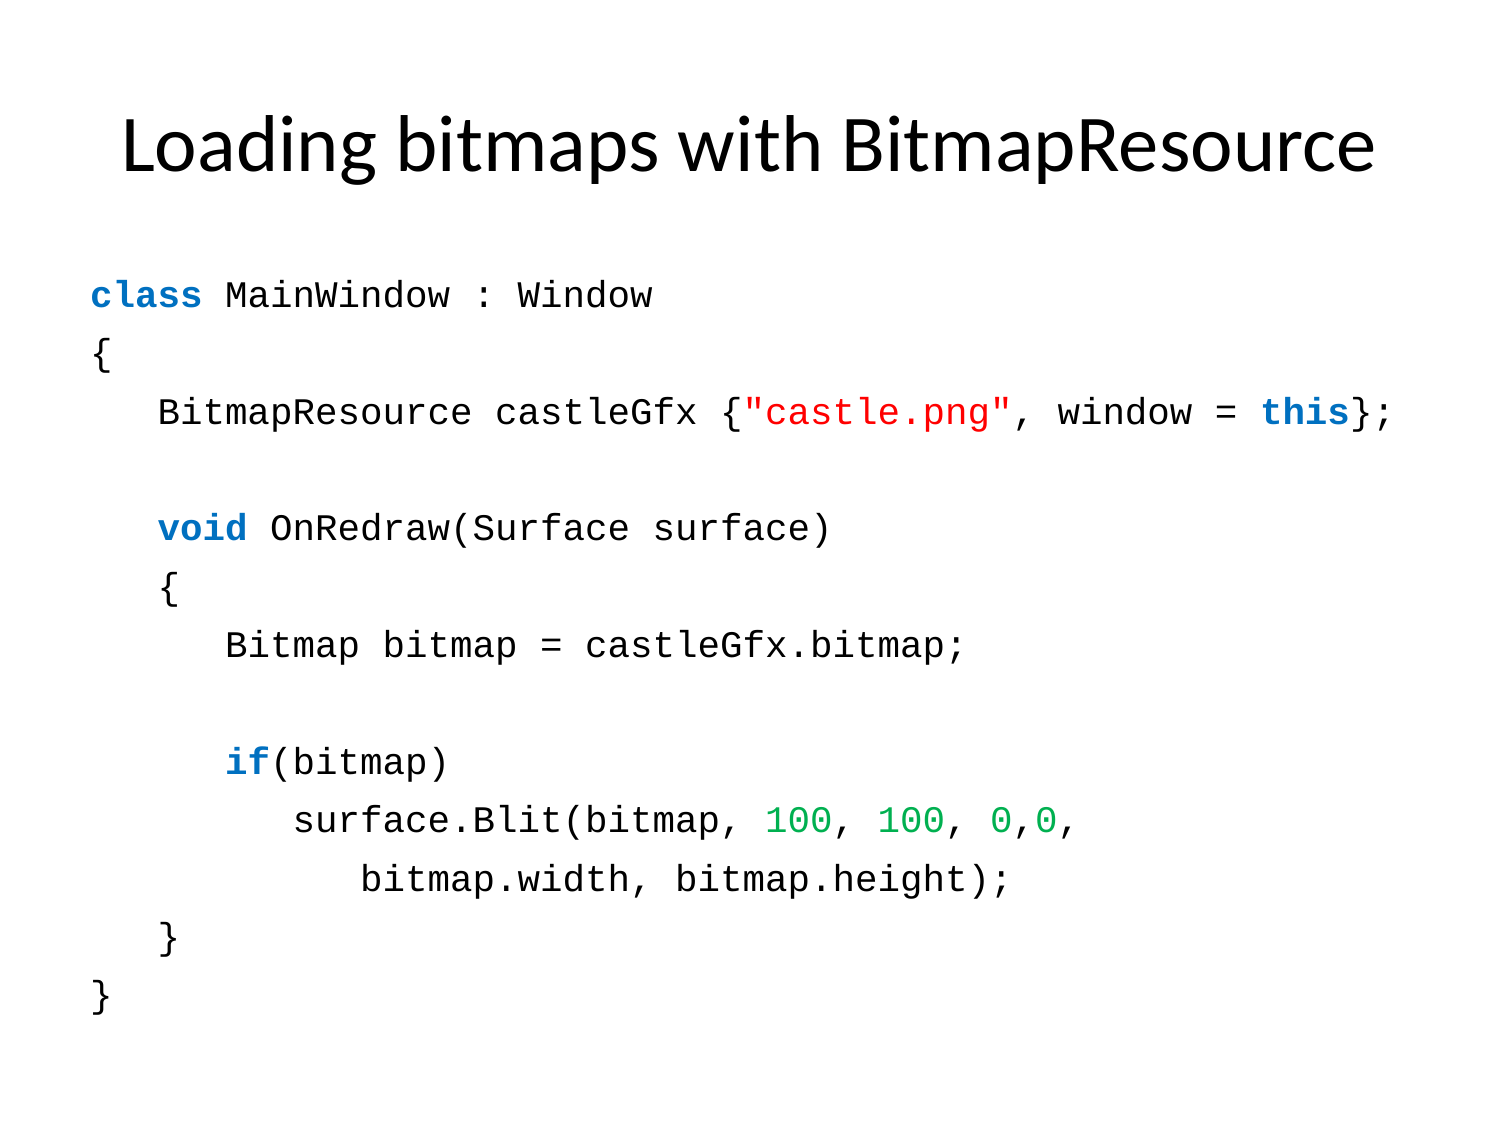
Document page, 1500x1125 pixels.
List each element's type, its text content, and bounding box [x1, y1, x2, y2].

title Loading bitmaps with BitmapResource [75, 45, 1425, 233]
list class MainWindow : Window { BitmapResource castleGfx {"castle.png", window = this}; void OnRedraw(Surface surface) { Bitmap bitmap = castleGfx.bitmap; if(bitmap) surface.Blit(bitmap, 100, 100, 0,0, bitmap.width, bitmap.height); } } [75, 262, 1425, 1005]
